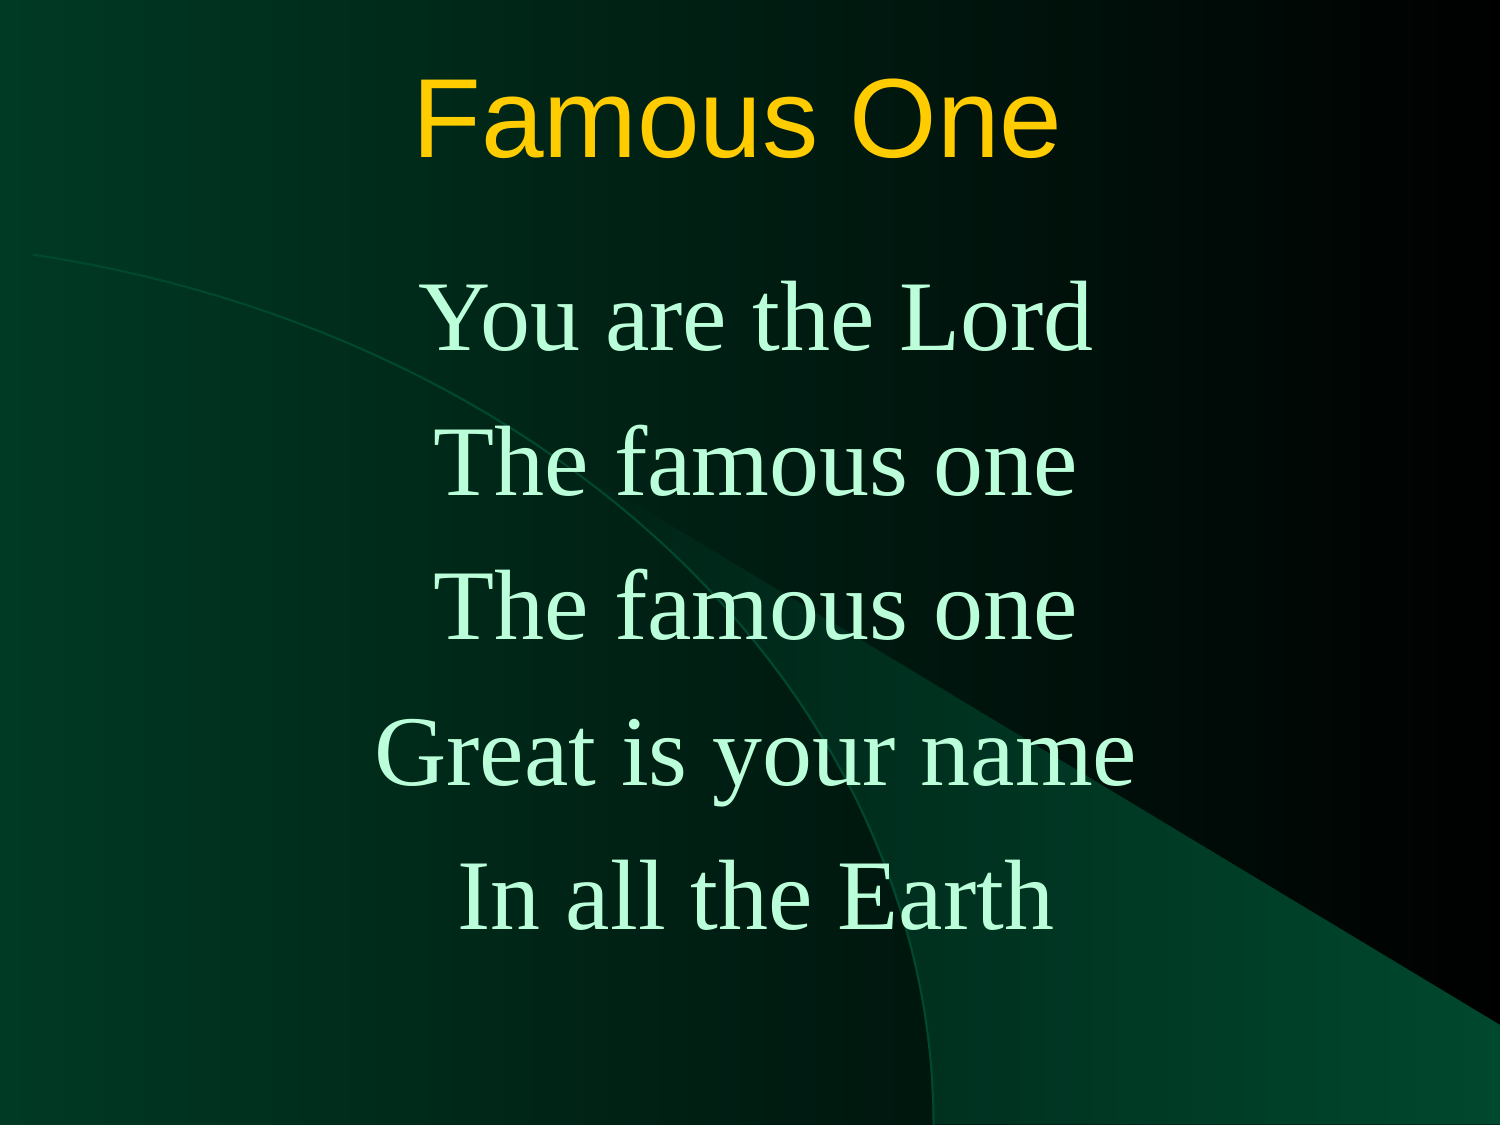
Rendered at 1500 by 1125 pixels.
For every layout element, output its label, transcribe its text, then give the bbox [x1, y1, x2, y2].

subtitle You are the Lord The famous one The famous one Great is your name In all the Earth [62, 275, 1450, 925]
title Famous One [62, 37, 1413, 188]
